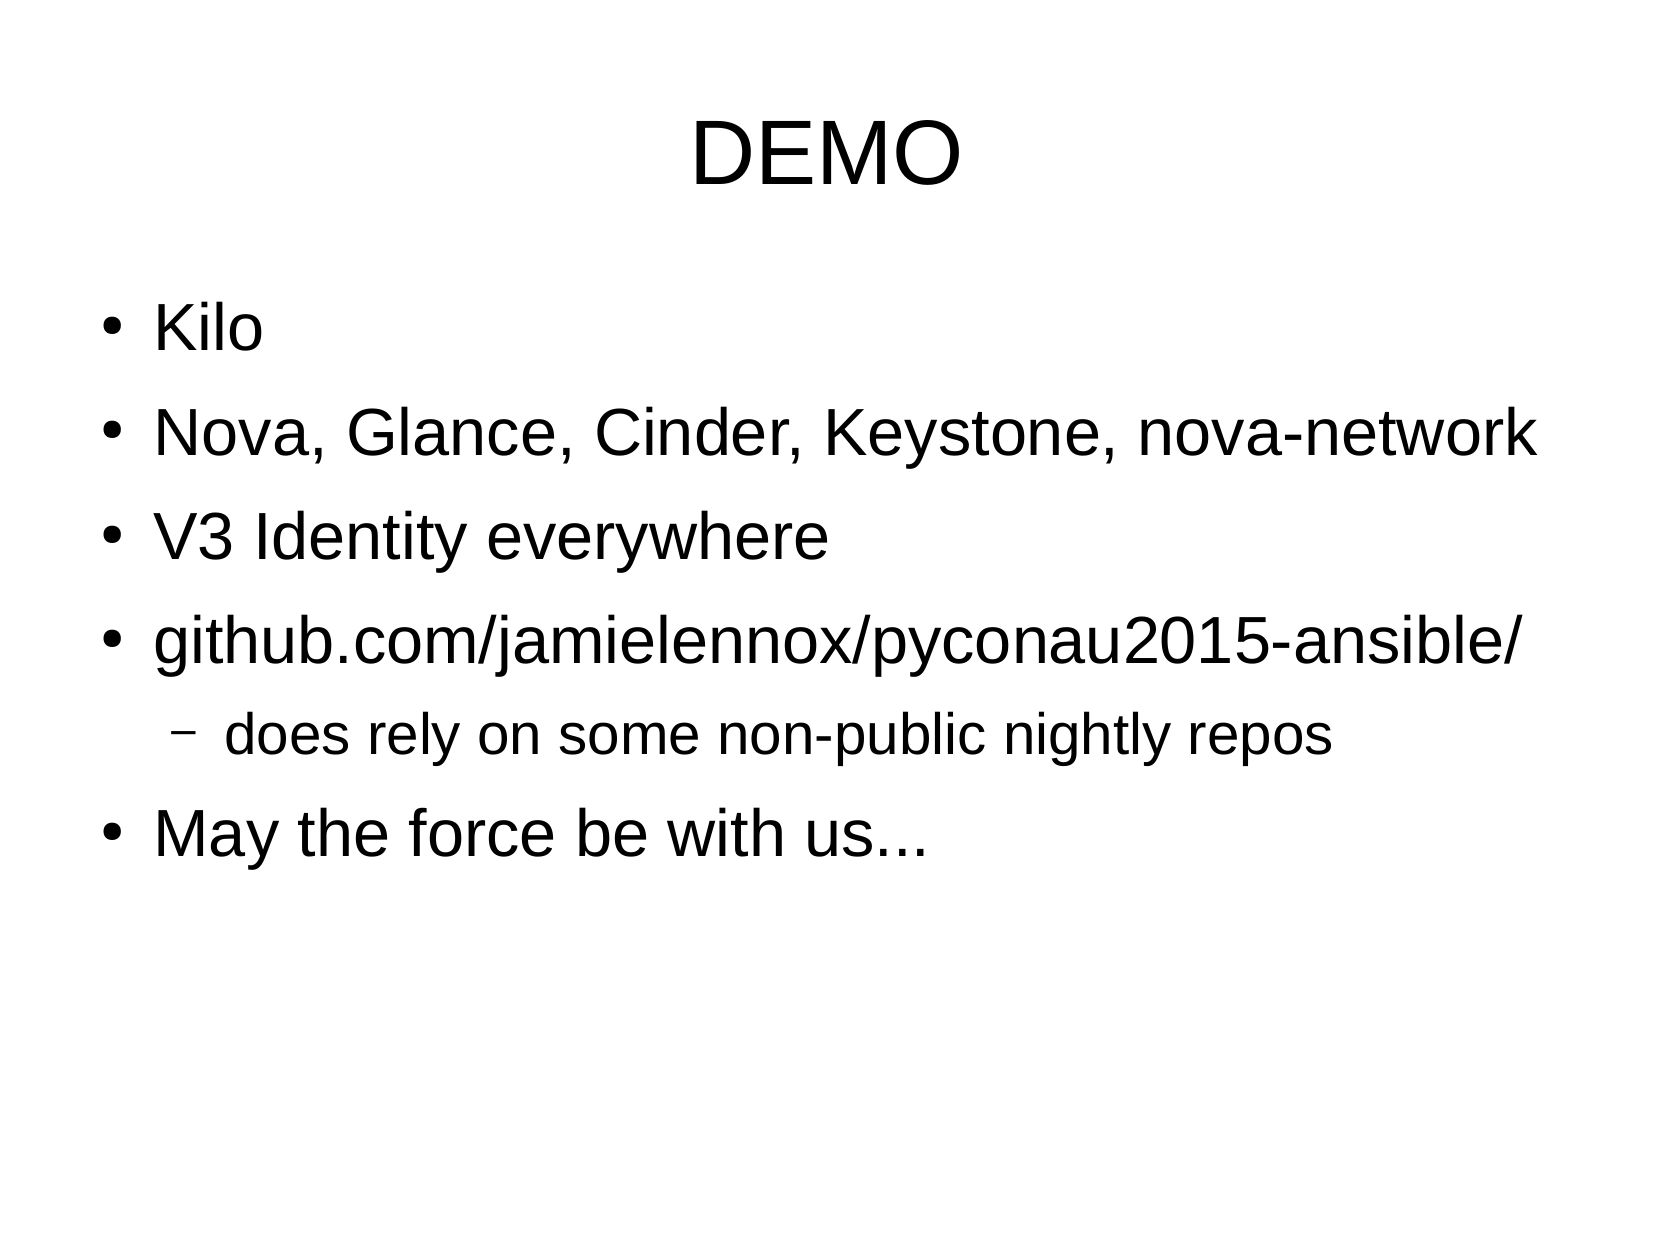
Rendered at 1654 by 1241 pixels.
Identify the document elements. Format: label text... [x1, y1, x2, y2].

list Kilo Nova, Glance, Cinder, Keystone, nova-network V3 Identity everywhere github.com/jamielennox/pyconau2015-ansible/ does rely on some non-public nightly repos May the force be with us... [82, 290, 1571, 1010]
title DEMO [82, 49, 1571, 257]
